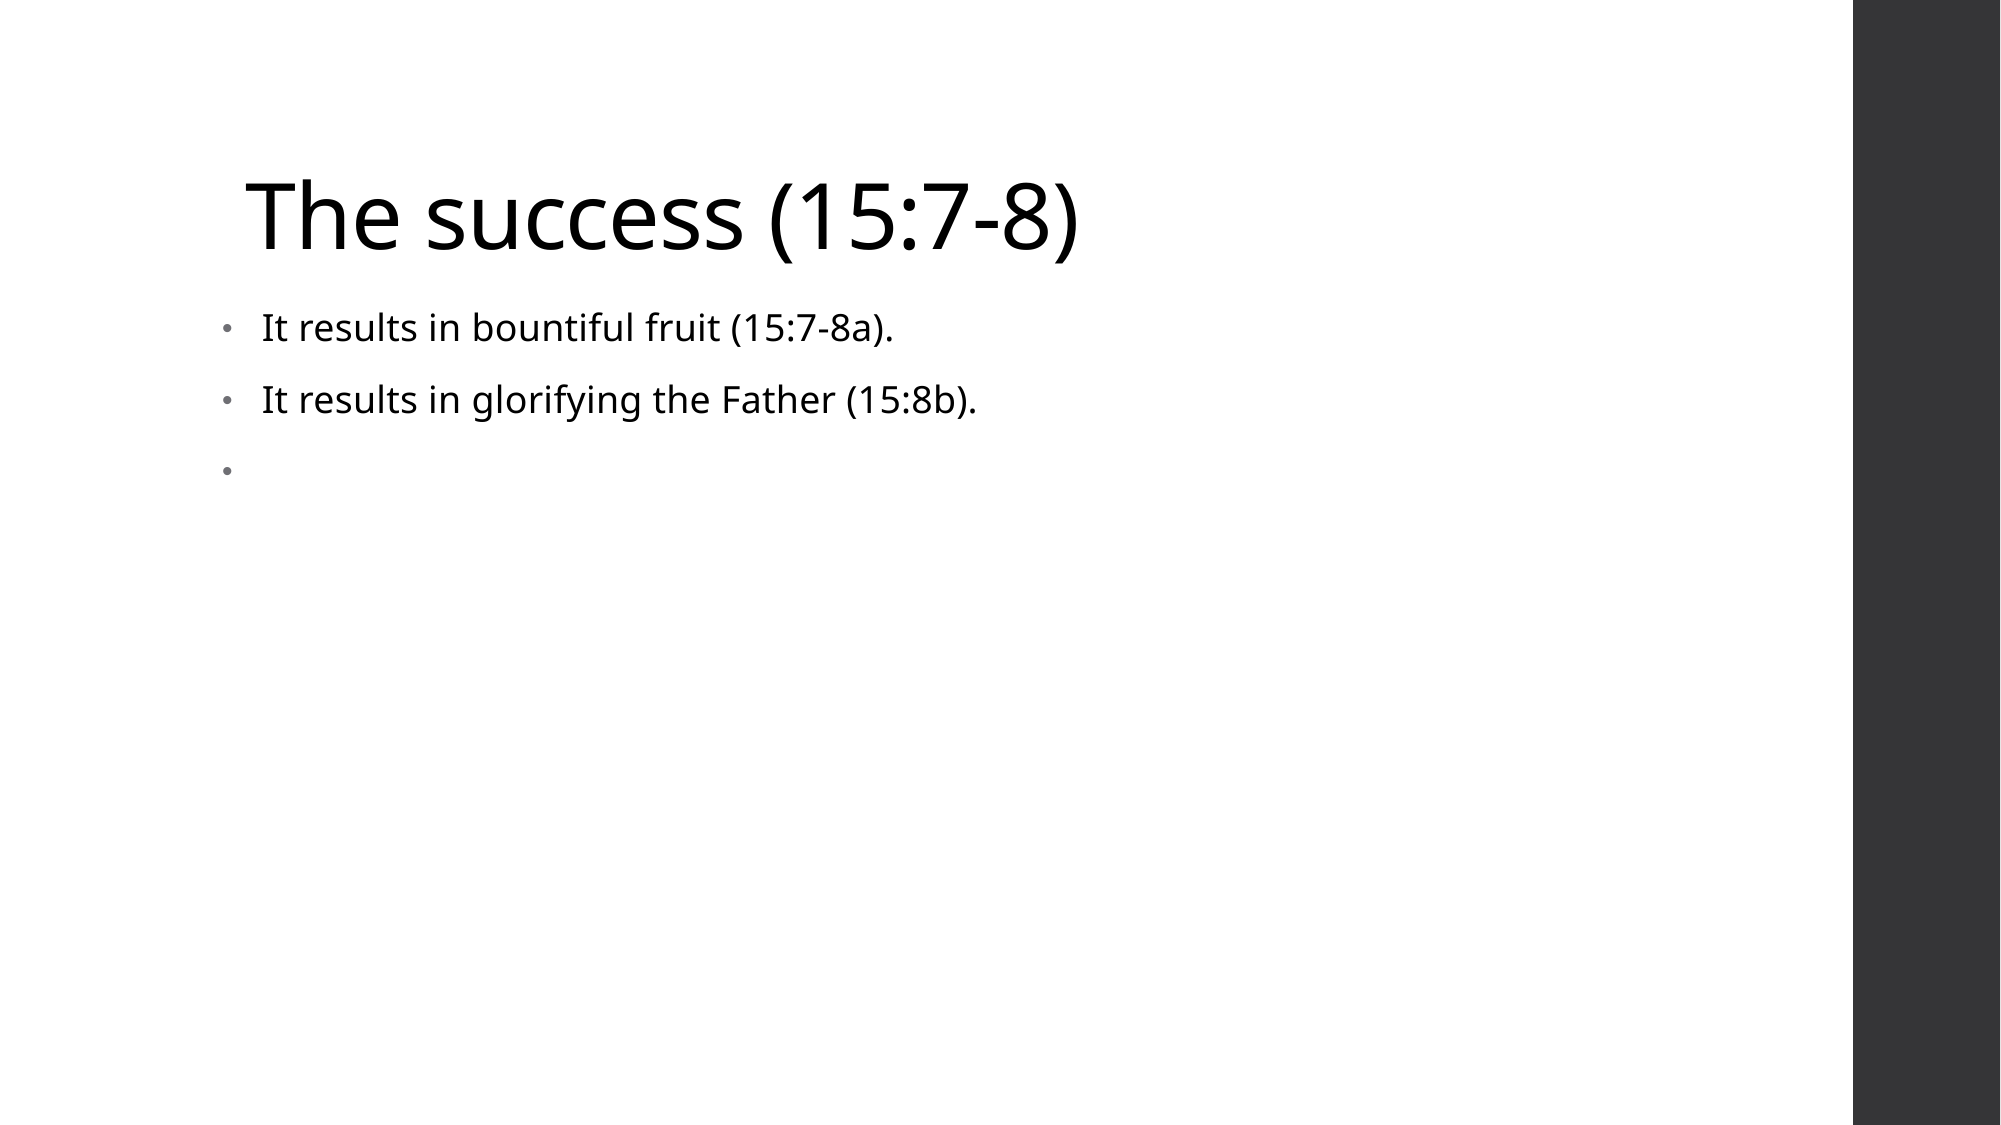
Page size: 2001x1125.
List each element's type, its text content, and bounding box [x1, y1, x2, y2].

list It results in bountiful fruit (15:7-8a). It results in glorifying the Father (15:8b). [206, 299, 1617, 1014]
title The success (15:7-8) [206, 60, 1797, 278]
